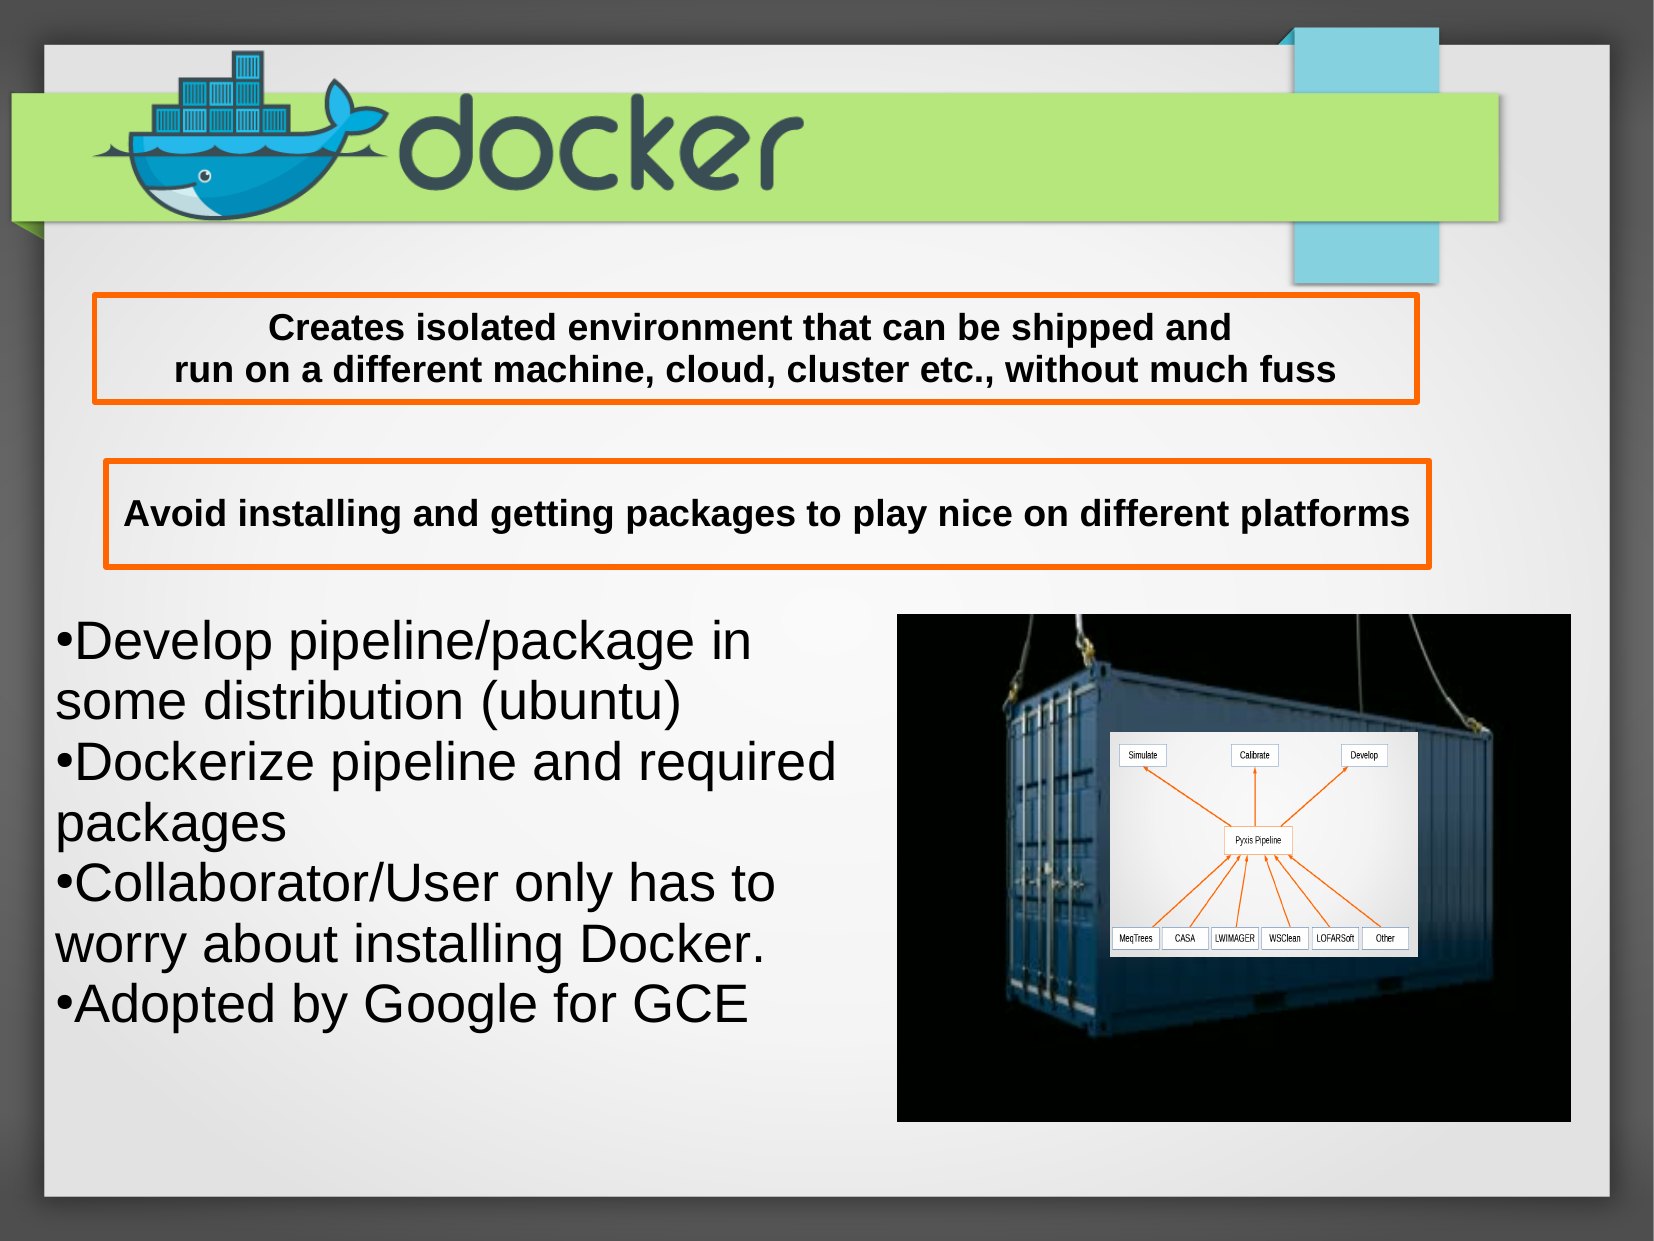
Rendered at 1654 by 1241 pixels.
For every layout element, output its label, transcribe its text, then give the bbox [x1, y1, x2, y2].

text_box Develop pipeline/package in some distribution (ubuntu) Dockerize pipeline and required packages Collaborator/User only has to worry about installing Docker. Adopted by Google for GCE [37, 600, 877, 1045]
picture [0, 0, 1654, 1241]
text_box Creates isolated environment that can be shipped and run on a different machine, cloud, cluster etc., without much fuss [94, 295, 1418, 402]
text_box Avoid installing and getting packages to play nice on different platforms [106, 460, 1430, 567]
